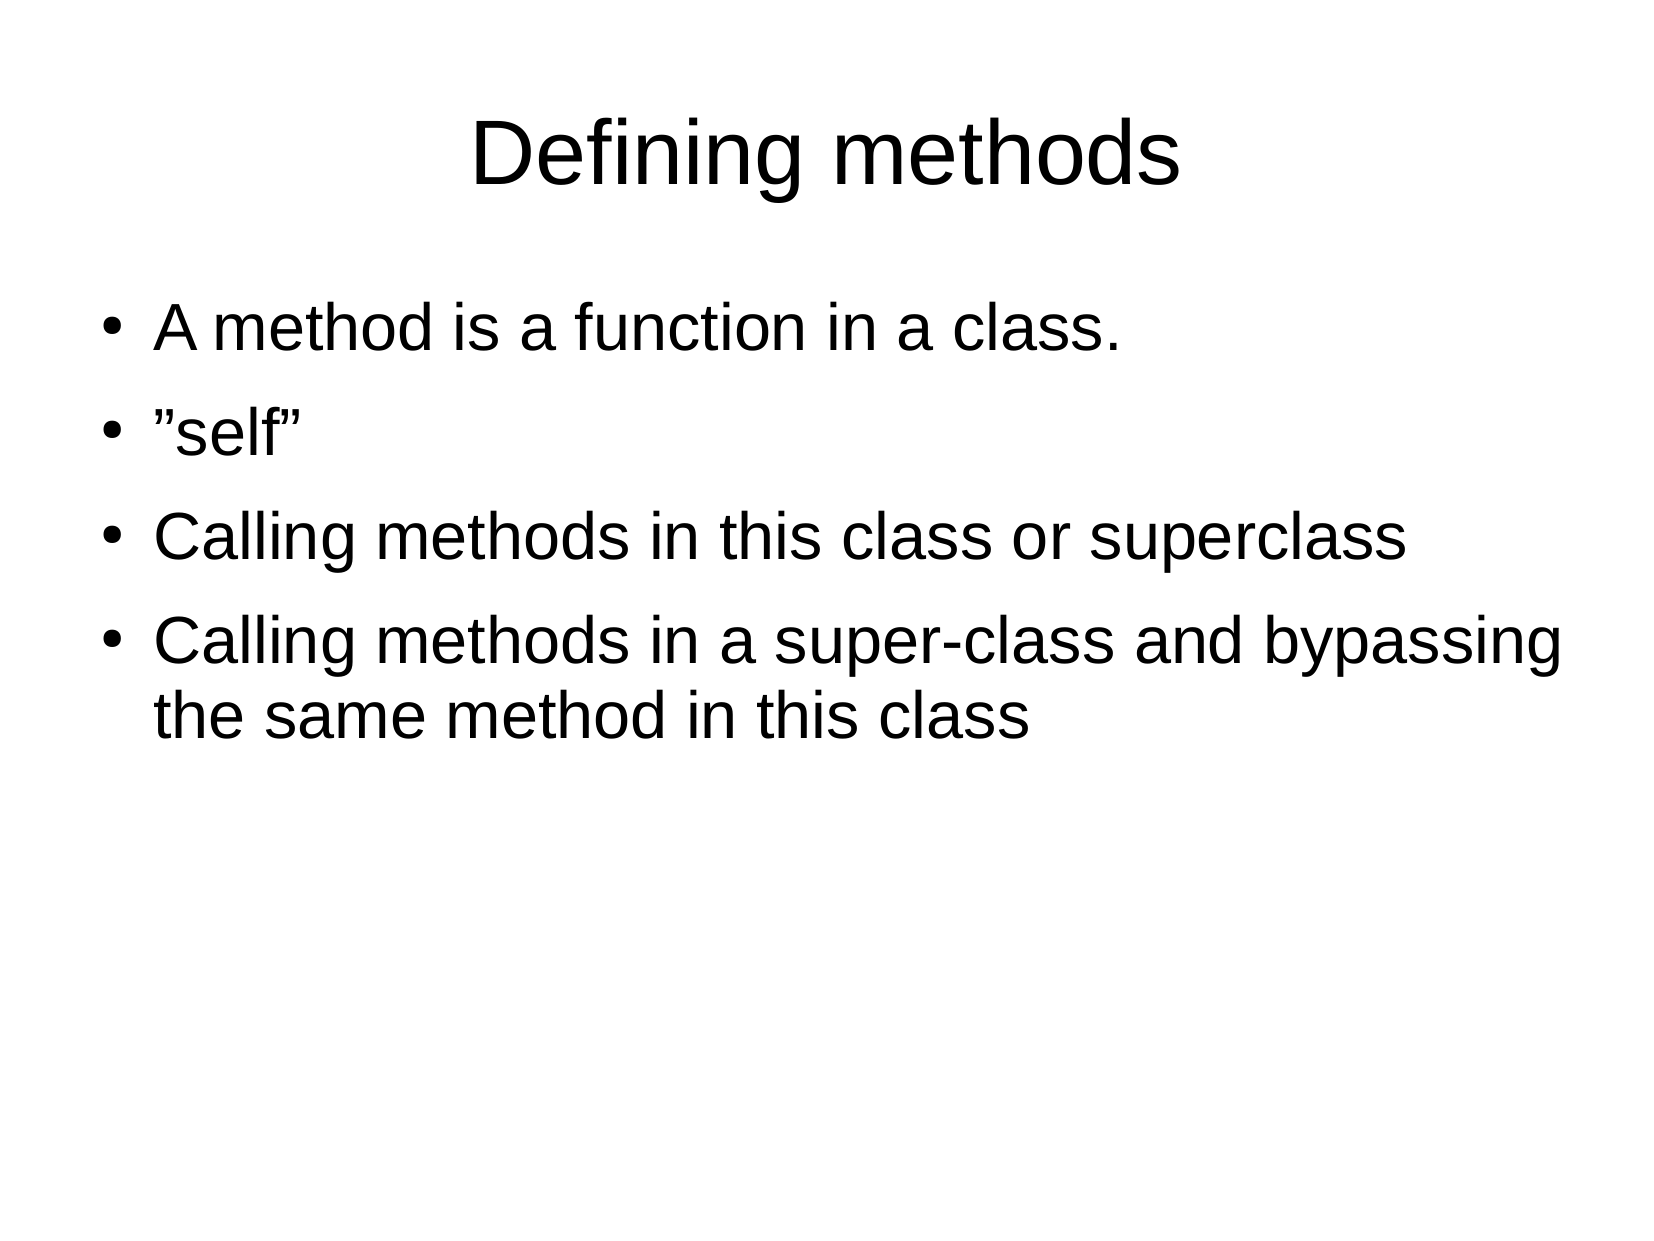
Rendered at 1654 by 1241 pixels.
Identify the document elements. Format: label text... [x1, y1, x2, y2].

list A method is a function in a class. ”self” Calling methods in this class or superclass Calling methods in a super-class and bypassing the same method in this class [82, 290, 1571, 1109]
title Defining methods [82, 49, 1571, 257]
